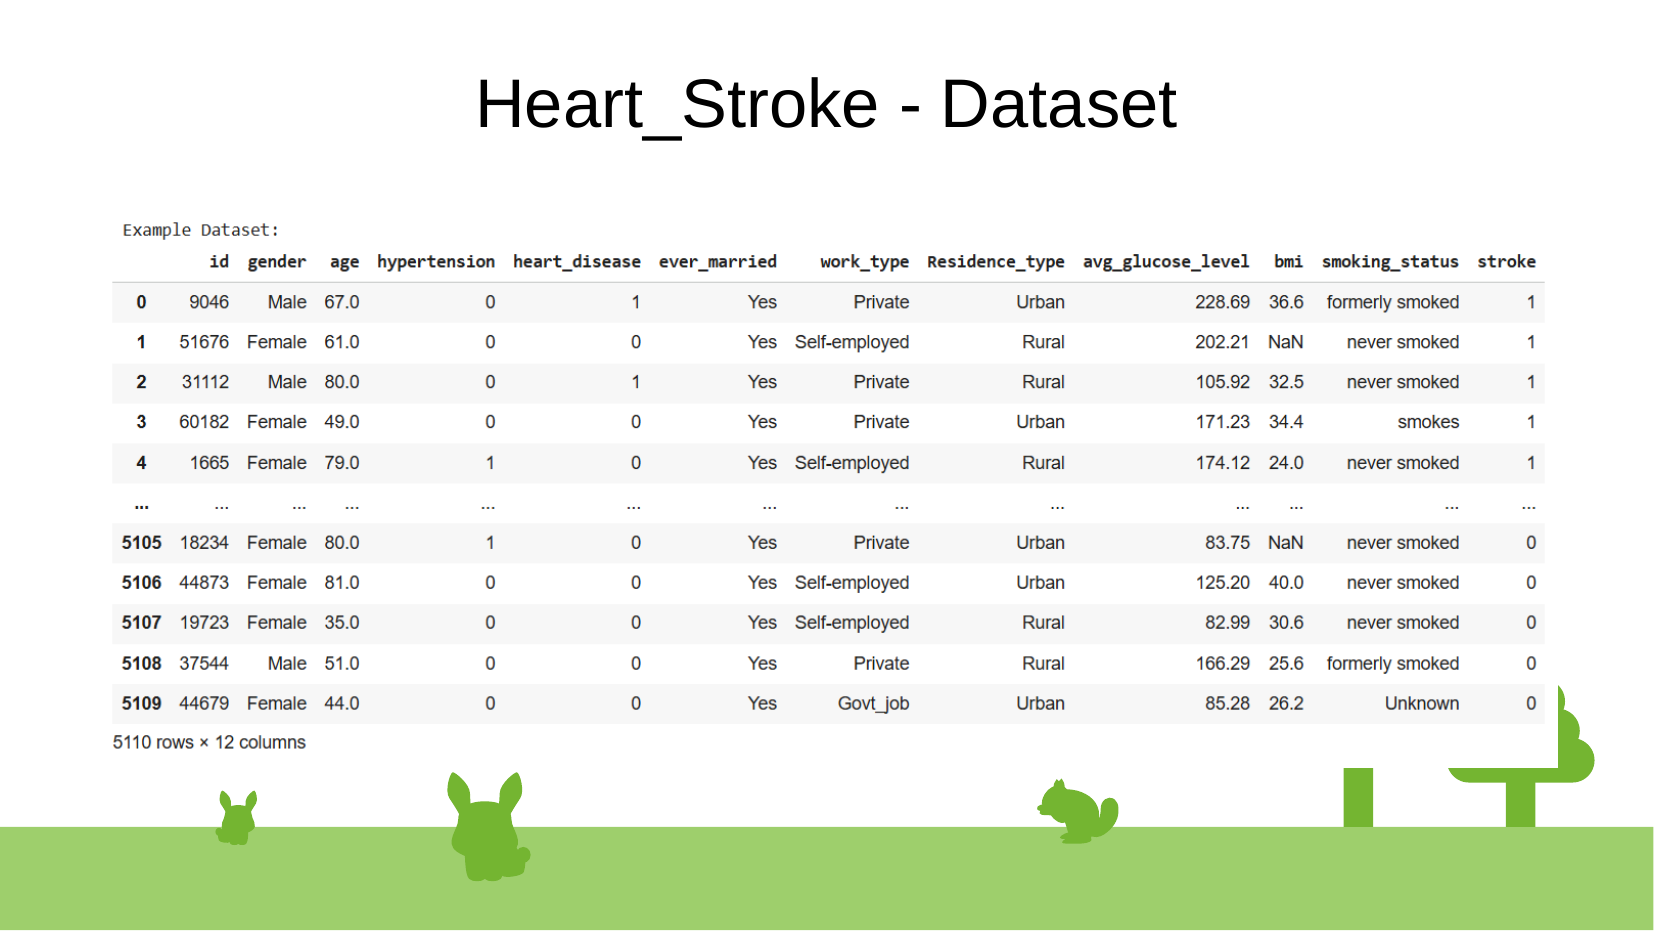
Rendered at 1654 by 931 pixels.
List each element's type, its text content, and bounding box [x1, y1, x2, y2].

title Heart_Stroke - Dataset [88, 29, 1565, 178]
picture [96, 206, 1558, 768]
